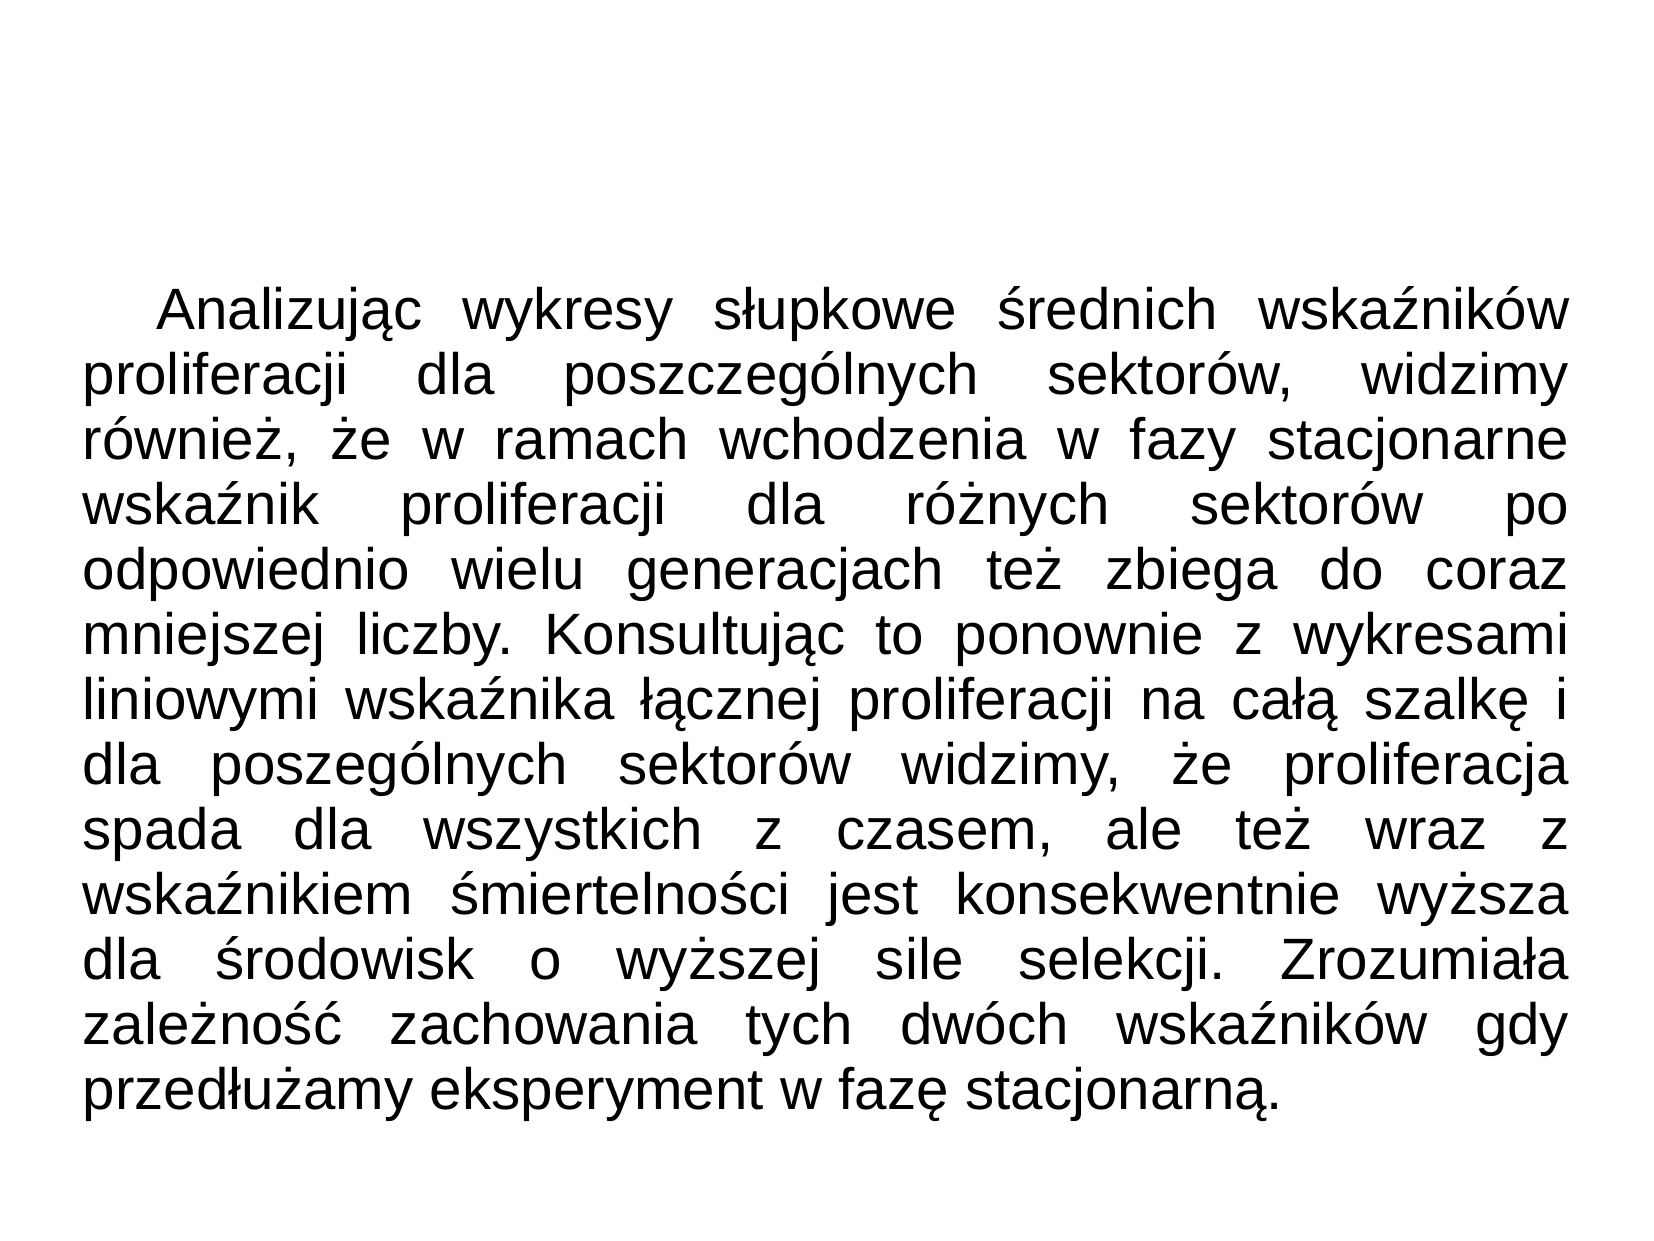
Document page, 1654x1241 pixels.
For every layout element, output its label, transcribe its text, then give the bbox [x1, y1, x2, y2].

subtitle Analizując wykresy słupkowe średnich wskaźników proliferacji dla poszczególnych sektorów, widzimy również, że w ramach wchodzenia w fazy stacjonarne wskaźnik proliferacji dla różnych sektorów po odpowiednio wielu generacjach też zbiega do coraz mniejszej liczby. Konsultując to ponownie z wykresami liniowymi wskaźnika łącznej proliferacji na całą szalkę i dla poszególnych sektorów widzimy, że proliferacja spada dla wszystkich z czasem, ale też wraz z wskaźnikiem śmiertelności jest konsekwentnie wyższa dla środowisk o wyższej sile selekcji. Zrozumiała zależność zachowania tych dwóch wskaźników gdy przedłużamy eksperyment w fazę stacjonarną. [82, 195, 1571, 1205]
